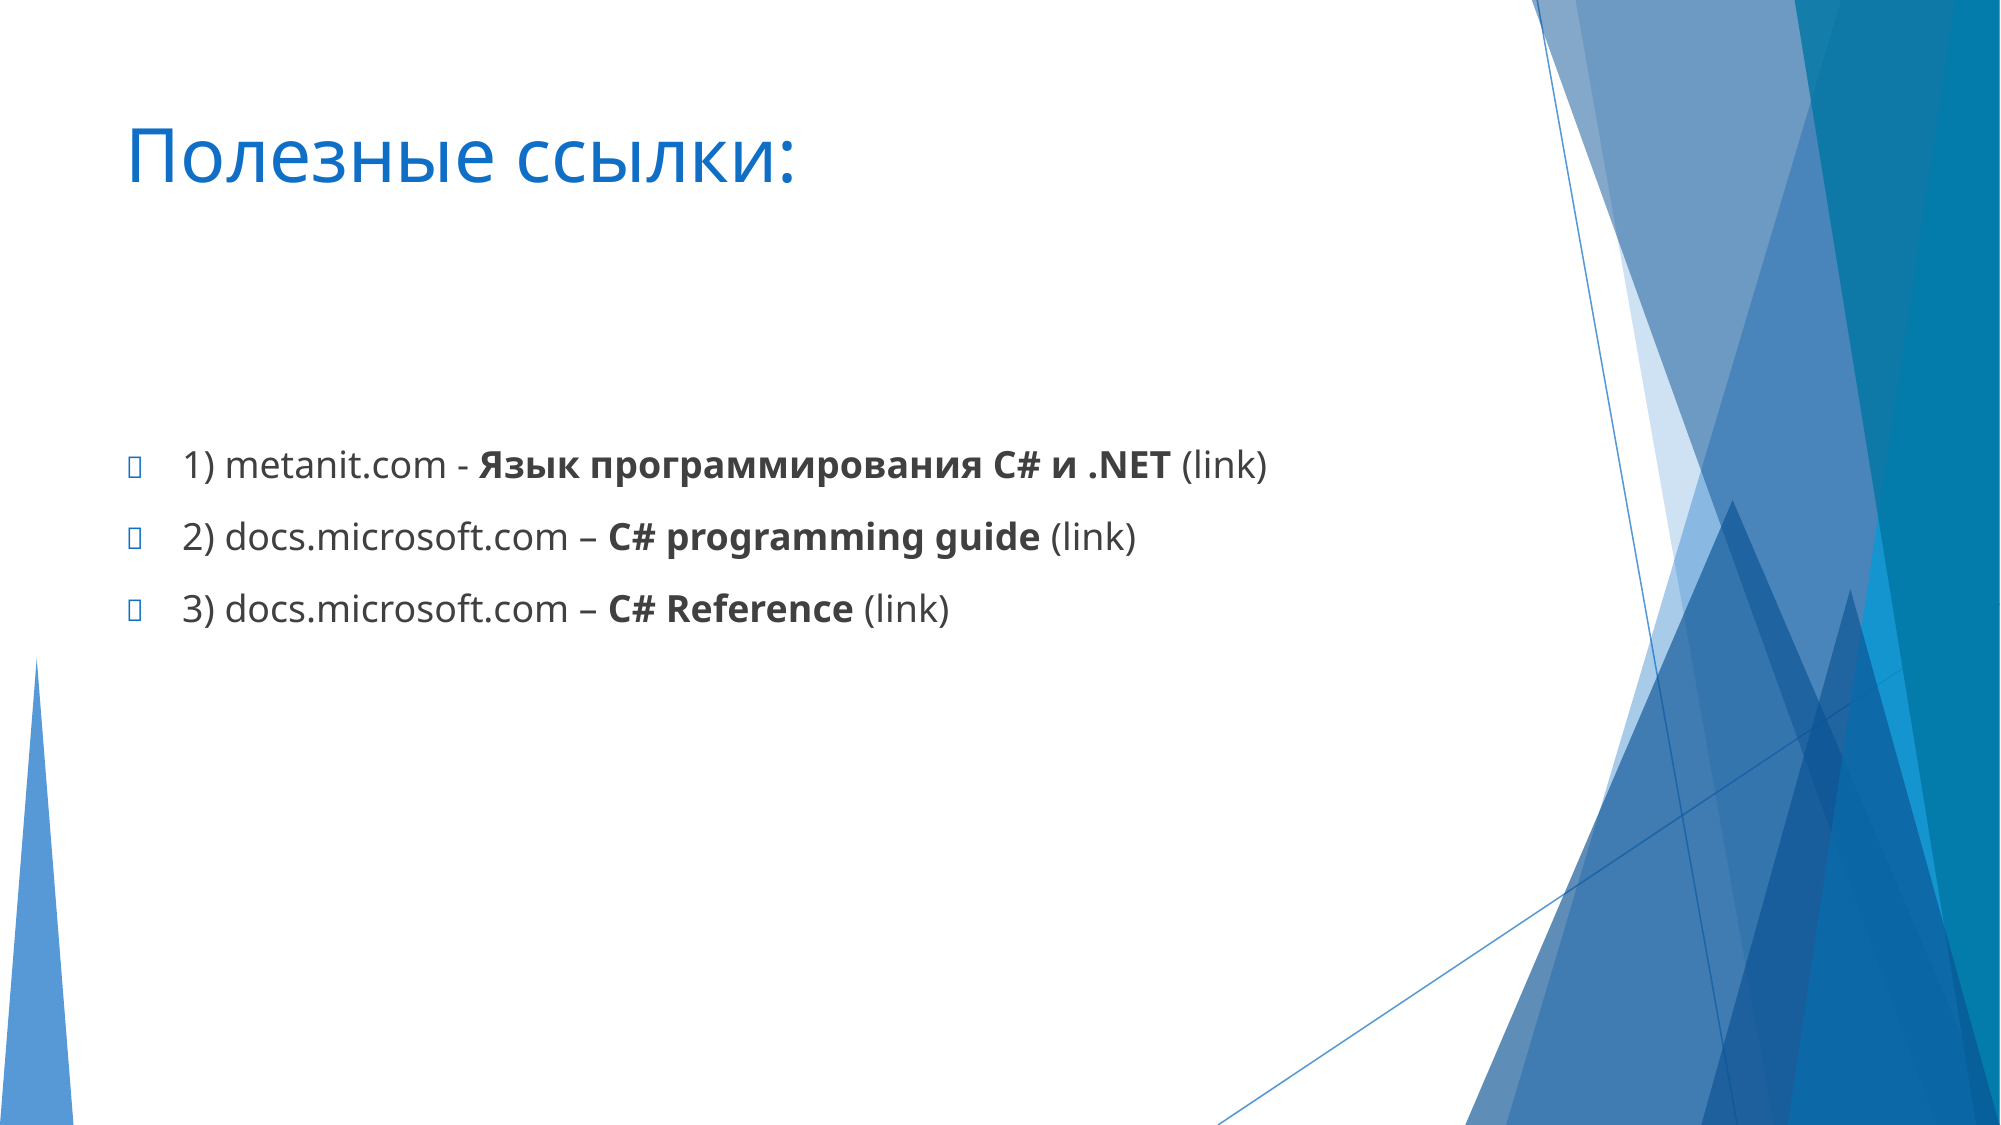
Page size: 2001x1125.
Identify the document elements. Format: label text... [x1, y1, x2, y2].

list 1) metanit.com - Язык программирования C# и .NET (link) 2) docs.microsoft.com – C# programming guide (link) 3) docs.microsoft.com – C# Reference (link) [111, 433, 1640, 692]
title Полезные ссылки: [111, 99, 1522, 263]
